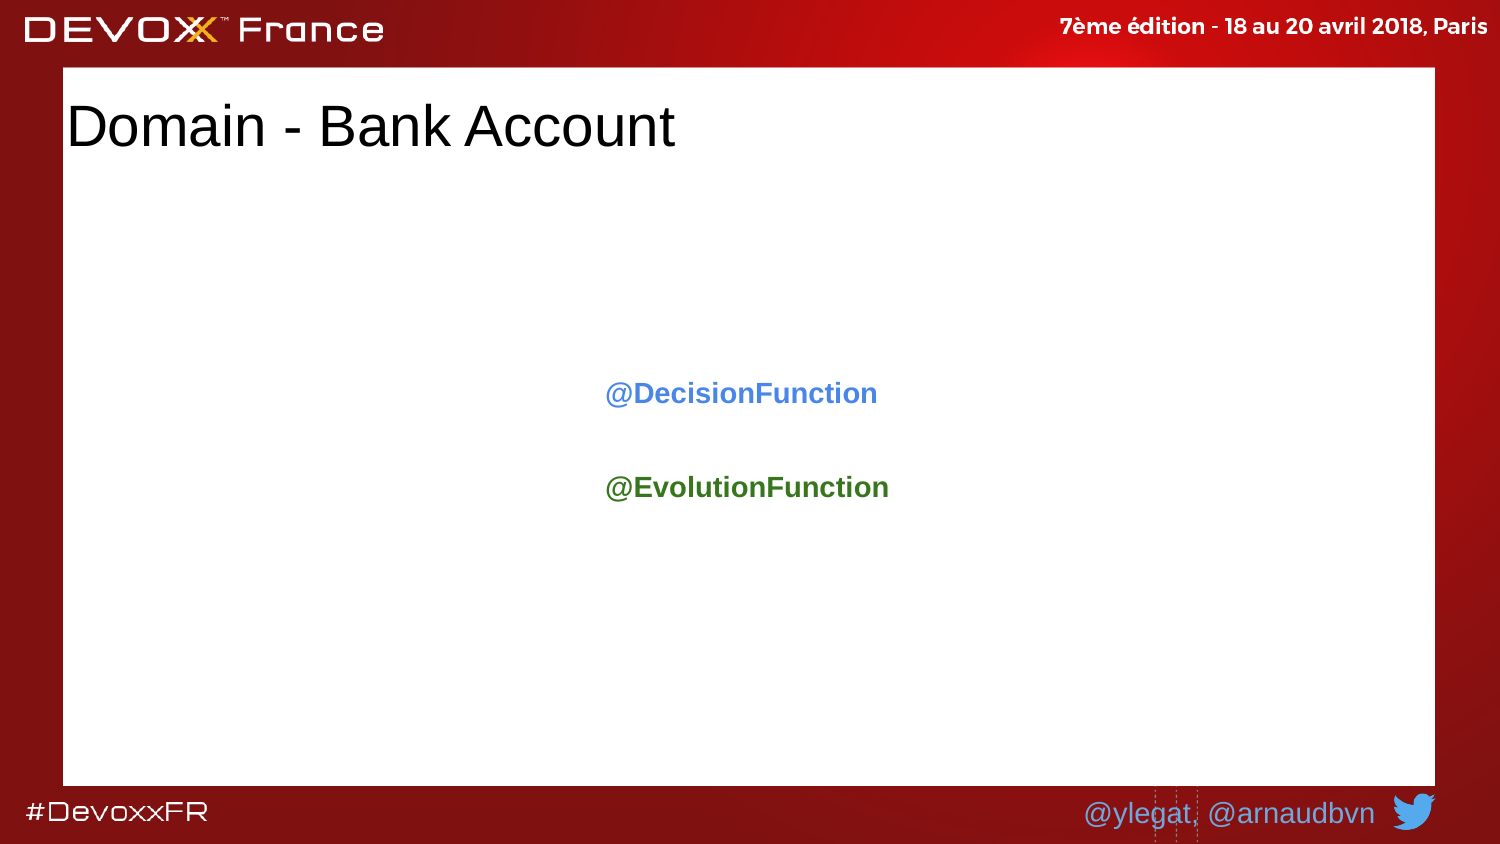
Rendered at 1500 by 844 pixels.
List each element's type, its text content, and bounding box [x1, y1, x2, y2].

text_box @ylegat, @arnaudbvn [1068, 779, 1399, 844]
picture [0, 0, 1500, 844]
title Domain - Bank Account [51, 72, 1449, 167]
text_box @DecisionFunction [589, 359, 911, 444]
text_box @EvolutionFunction [589, 453, 911, 538]
